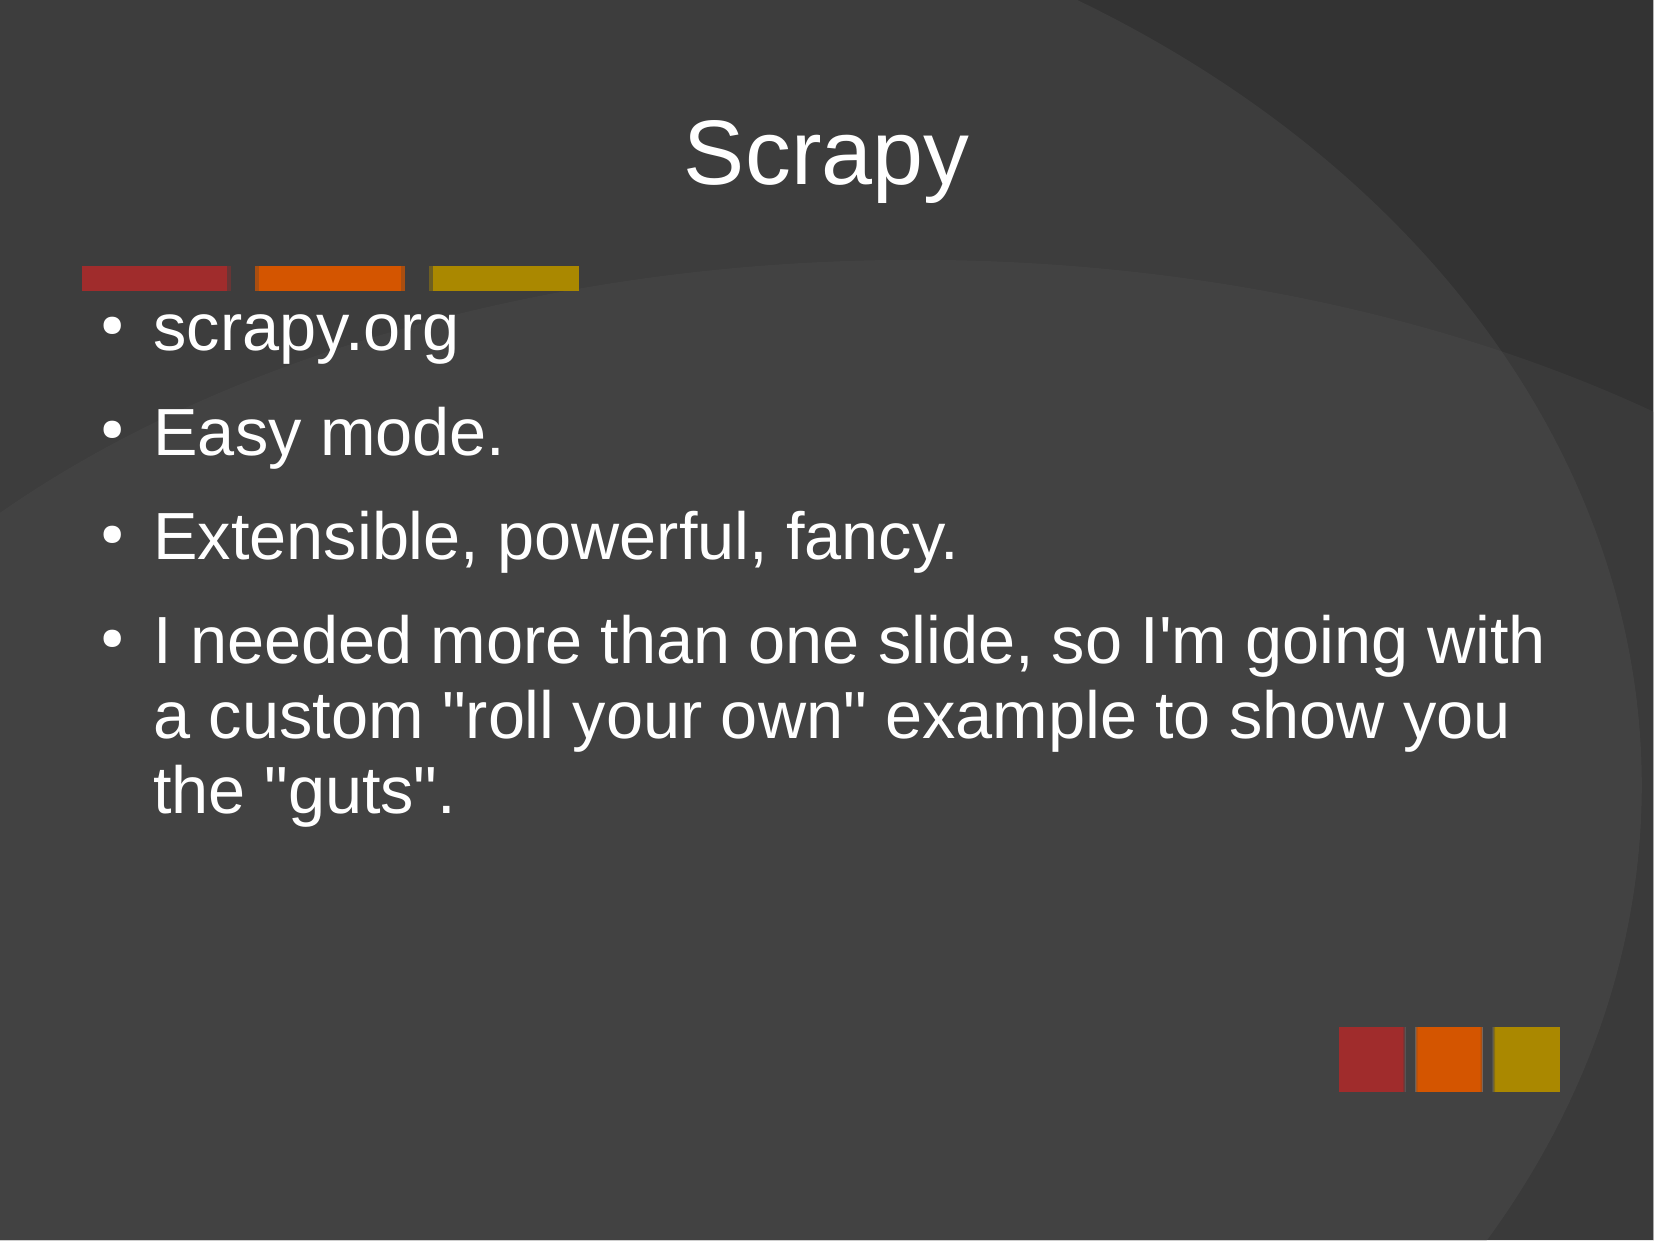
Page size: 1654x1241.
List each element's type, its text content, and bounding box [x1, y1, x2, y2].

picture [82, 266, 579, 290]
picture [1339, 1027, 1560, 1092]
title Scrapy [82, 49, 1571, 257]
list scrapy.org Easy mode. Extensible, powerful, fancy. I needed more than one slide, so I'm going with a custom "roll your own" example to show you the "guts". [82, 290, 1571, 1010]
